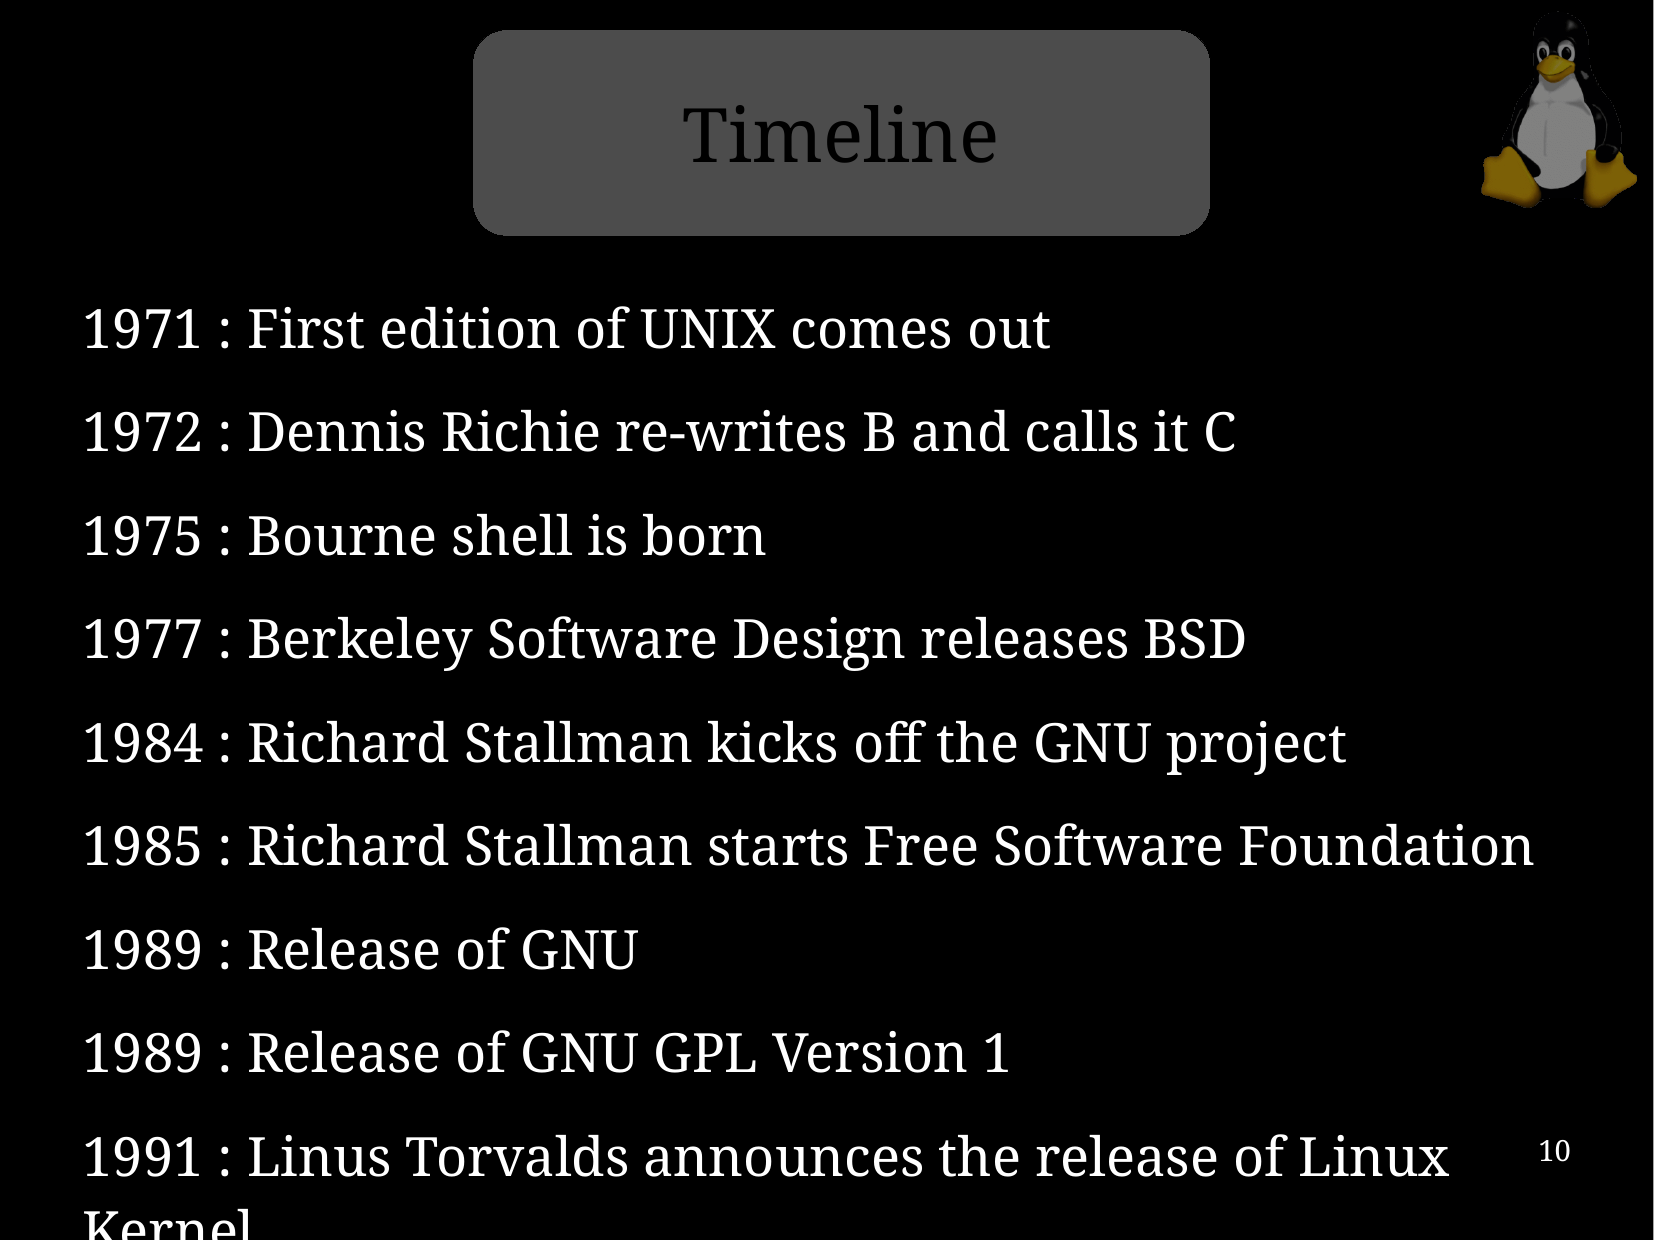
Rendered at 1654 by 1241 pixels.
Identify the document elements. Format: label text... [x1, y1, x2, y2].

picture [1476, 6, 1642, 213]
list 1971 : First edition of UNIX comes out 1972 : Dennis Richie re-writes B and calls it C 1975 : Bourne shell is born 1977 : Berkeley Software Design releases BSD 1984 : Richard Stallman kicks off the GNU project 1985 : Richard Stallman starts Free Software Foundation 1989 : Release of GNU 1989 : Release of GNU GPL Version 1 1991 : Linus Torvalds announces the release of Linux Kernel [82, 290, 1571, 1109]
text_box Timeline [472, 29, 1211, 237]
